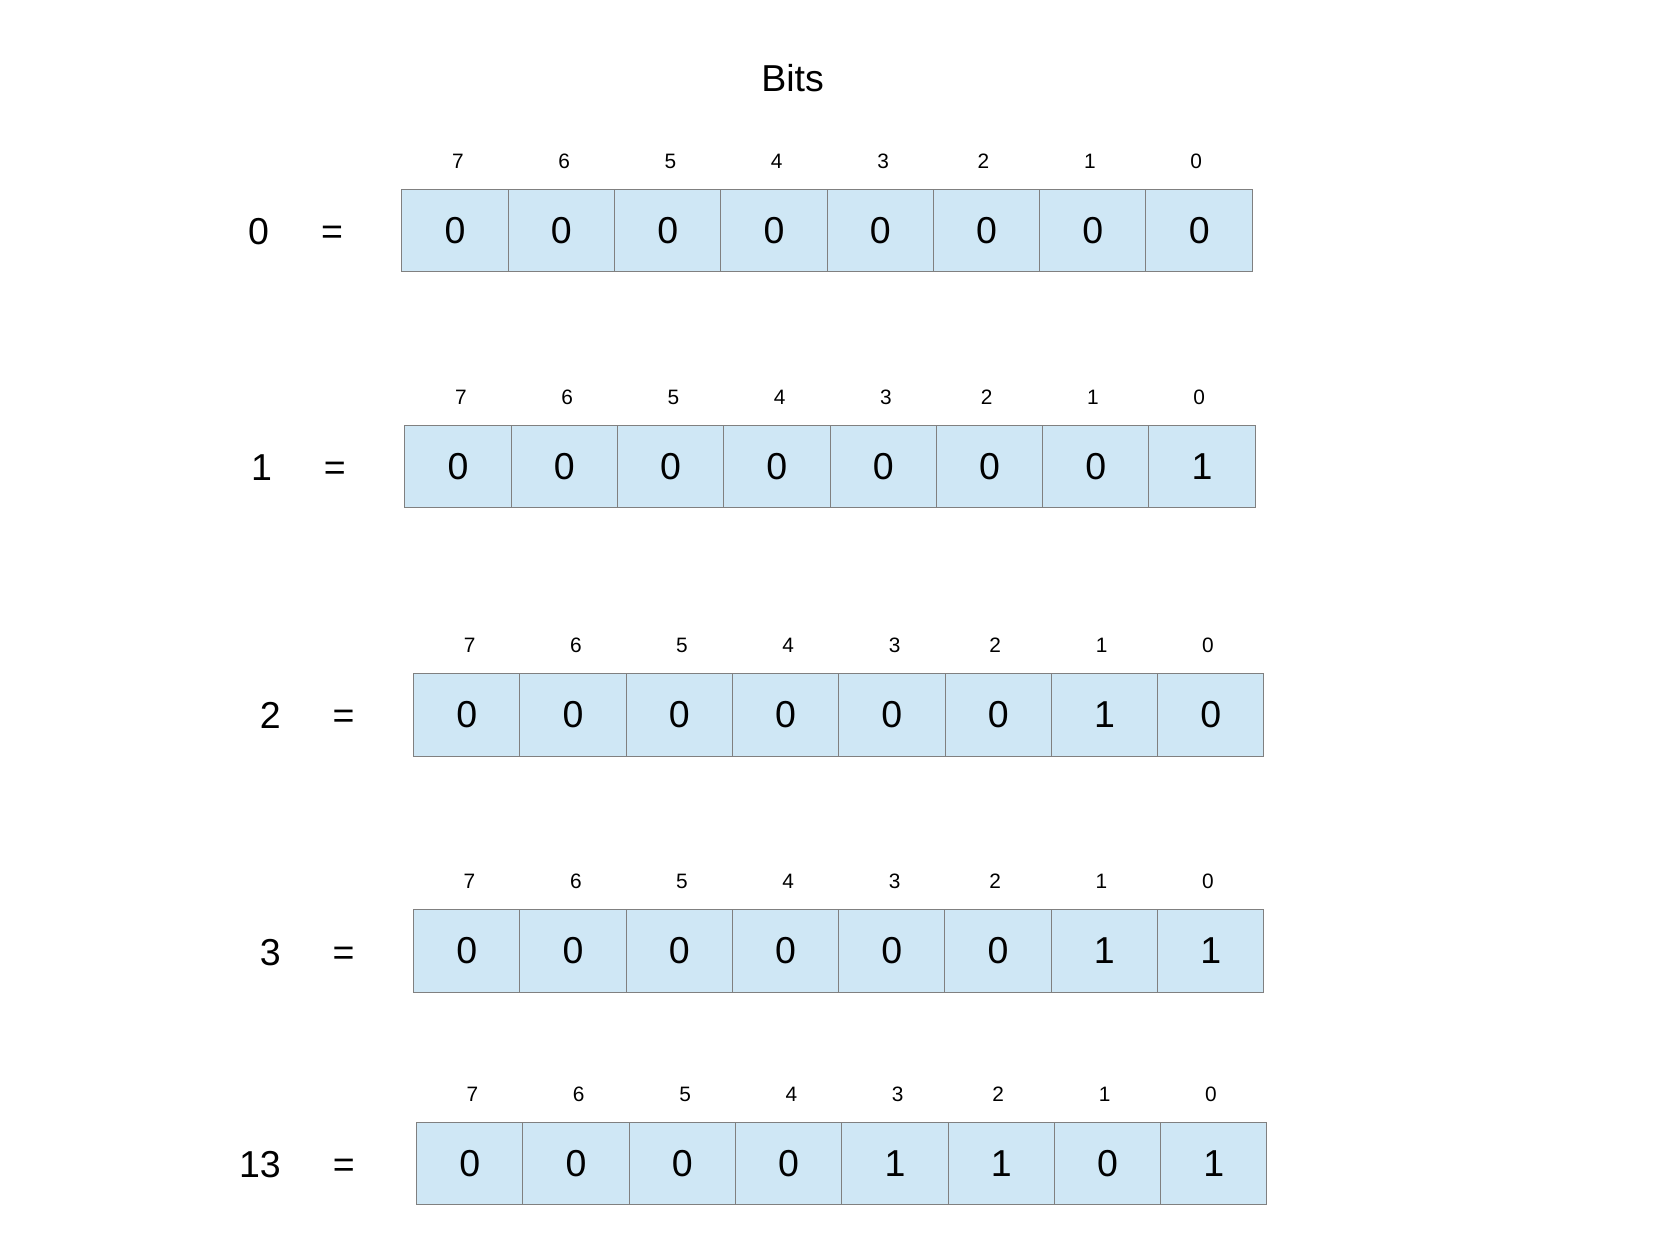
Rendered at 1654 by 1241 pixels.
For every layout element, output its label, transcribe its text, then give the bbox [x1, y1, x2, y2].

text_box 0 [511, 425, 617, 508]
text_box 0 [1187, 862, 1229, 901]
text_box 0 = [233, 203, 358, 261]
text_box 0 [1190, 1074, 1232, 1113]
text_box 0 [827, 189, 933, 272]
text_box 6 [546, 378, 588, 417]
text_box 1 [1148, 425, 1256, 508]
text_box 2 [977, 1074, 1019, 1113]
text_box 0 [1042, 425, 1148, 508]
text_box 0 [401, 189, 508, 272]
text_box 0 [1178, 378, 1220, 417]
text_box 0 [508, 189, 614, 272]
text_box 5 [661, 626, 703, 665]
text_box 0 [732, 909, 838, 993]
text_box 0 [1175, 141, 1217, 181]
text_box 0 [617, 425, 723, 508]
text_box 0 [522, 1122, 629, 1205]
text_box 3 [874, 862, 916, 901]
text_box 1 [1080, 862, 1123, 901]
text_box 0 [735, 1122, 841, 1205]
text_box 0 [838, 673, 945, 757]
text_box 0 [1054, 1122, 1160, 1205]
text_box 0 [723, 425, 830, 508]
text_box 3 = [244, 923, 370, 981]
text_box 0 [830, 425, 936, 508]
text_box 1 [1069, 141, 1111, 181]
text_box 6 [555, 862, 597, 901]
text_box 0 [404, 425, 511, 508]
text_box 0 [936, 425, 1042, 508]
text_box 7 [440, 378, 482, 417]
text_box 4 [756, 141, 798, 181]
text_box 0 [944, 909, 1051, 993]
text_box 13 = [224, 1136, 370, 1193]
text_box 1 [948, 1122, 1054, 1205]
text_box 7 [448, 626, 491, 665]
text_box 0 [614, 189, 720, 272]
text_box 0 [1145, 189, 1253, 272]
text_box 1 [1157, 909, 1264, 993]
text_box 7 [437, 141, 479, 181]
text_box 0 [838, 909, 944, 993]
text_box 4 [759, 378, 801, 417]
text_box 1 [1051, 673, 1157, 757]
text_box 0 [933, 189, 1039, 272]
text_box 7 [448, 862, 491, 901]
text_box 5 [664, 1074, 706, 1113]
text_box 4 [767, 626, 809, 665]
text_box 6 [555, 626, 597, 665]
text_box 7 [451, 1074, 494, 1113]
text_box 1 [1160, 1122, 1267, 1205]
text_box 1 [1084, 1074, 1126, 1113]
text_box 2 [974, 862, 1016, 901]
text_box 5 [649, 141, 692, 181]
text_box 0 [413, 673, 519, 757]
text_box 0 [413, 909, 519, 993]
text_box 1 [1072, 378, 1114, 417]
text_box 0 [732, 673, 838, 757]
text_box 0 [945, 673, 1051, 757]
text_box 2 [963, 141, 1005, 181]
text_box 5 [661, 862, 703, 901]
text_box 6 [558, 1074, 600, 1113]
text_box 3 [862, 141, 904, 181]
text_box 4 [770, 1074, 813, 1113]
text_box 1 [1081, 626, 1123, 665]
text_box 0 [1187, 626, 1229, 665]
text_box 2 [974, 626, 1016, 665]
text_box 0 [626, 673, 732, 757]
text_box Bits [746, 49, 839, 107]
text_box 3 [877, 1074, 919, 1113]
text_box 0 [519, 909, 626, 993]
text_box 0 [416, 1122, 522, 1205]
text_box 0 [519, 673, 626, 757]
text_box 4 [767, 862, 809, 901]
text_box 0 [626, 909, 732, 993]
text_box 2 [966, 378, 1008, 417]
text_box 1 [841, 1122, 948, 1205]
text_box 1 [1051, 909, 1157, 993]
text_box 3 [865, 378, 907, 417]
text_box 2 = [245, 687, 370, 745]
text_box 3 [874, 626, 916, 665]
text_box 0 [720, 189, 827, 272]
text_box 1 = [236, 439, 361, 497]
text_box 0 [629, 1122, 735, 1205]
text_box 6 [543, 141, 585, 181]
text_box 5 [652, 378, 695, 417]
text_box 0 [1157, 673, 1264, 757]
text_box 0 [1039, 189, 1145, 272]
